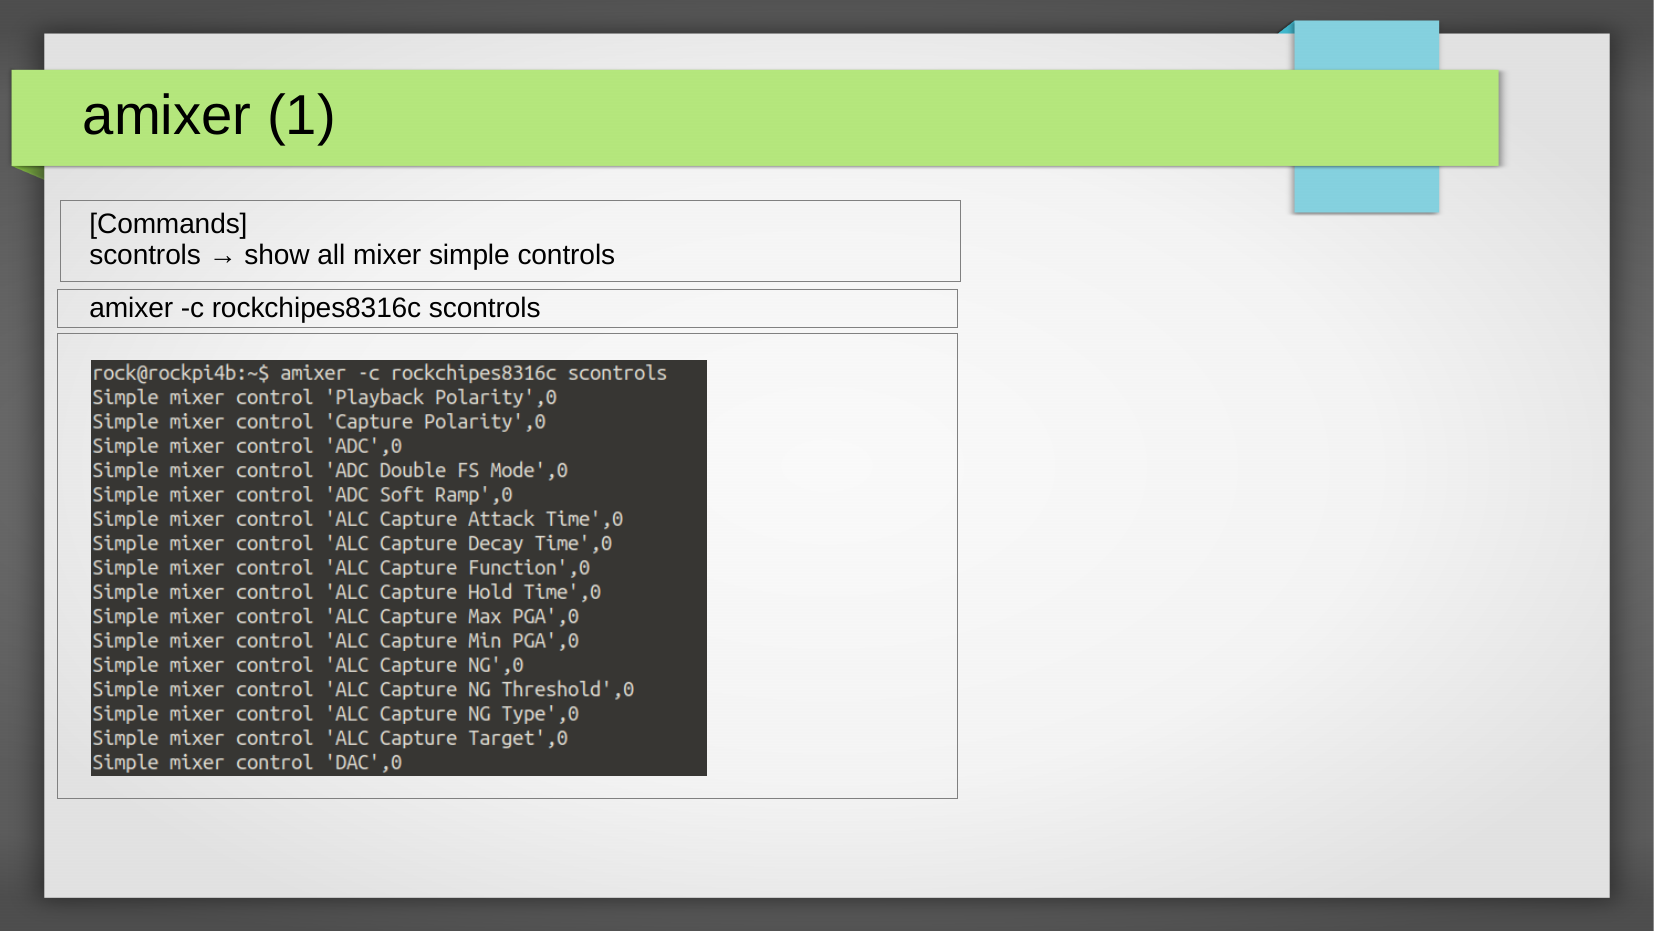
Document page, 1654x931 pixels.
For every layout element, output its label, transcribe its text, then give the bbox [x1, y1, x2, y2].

text_box [Commands] scontrols → show all mixer simple controls [74, 201, 825, 278]
text_box amixer -c rockchipes8316c scontrols [74, 328, 687, 332]
text_box amixer -c rockchipes8316c scontrols [74, 290, 687, 327]
title amixer (1) [82, 70, 1264, 160]
text_box amixer -c rockchipes8316c scontrols [74, 284, 687, 289]
picture [0, 0, 1654, 931]
